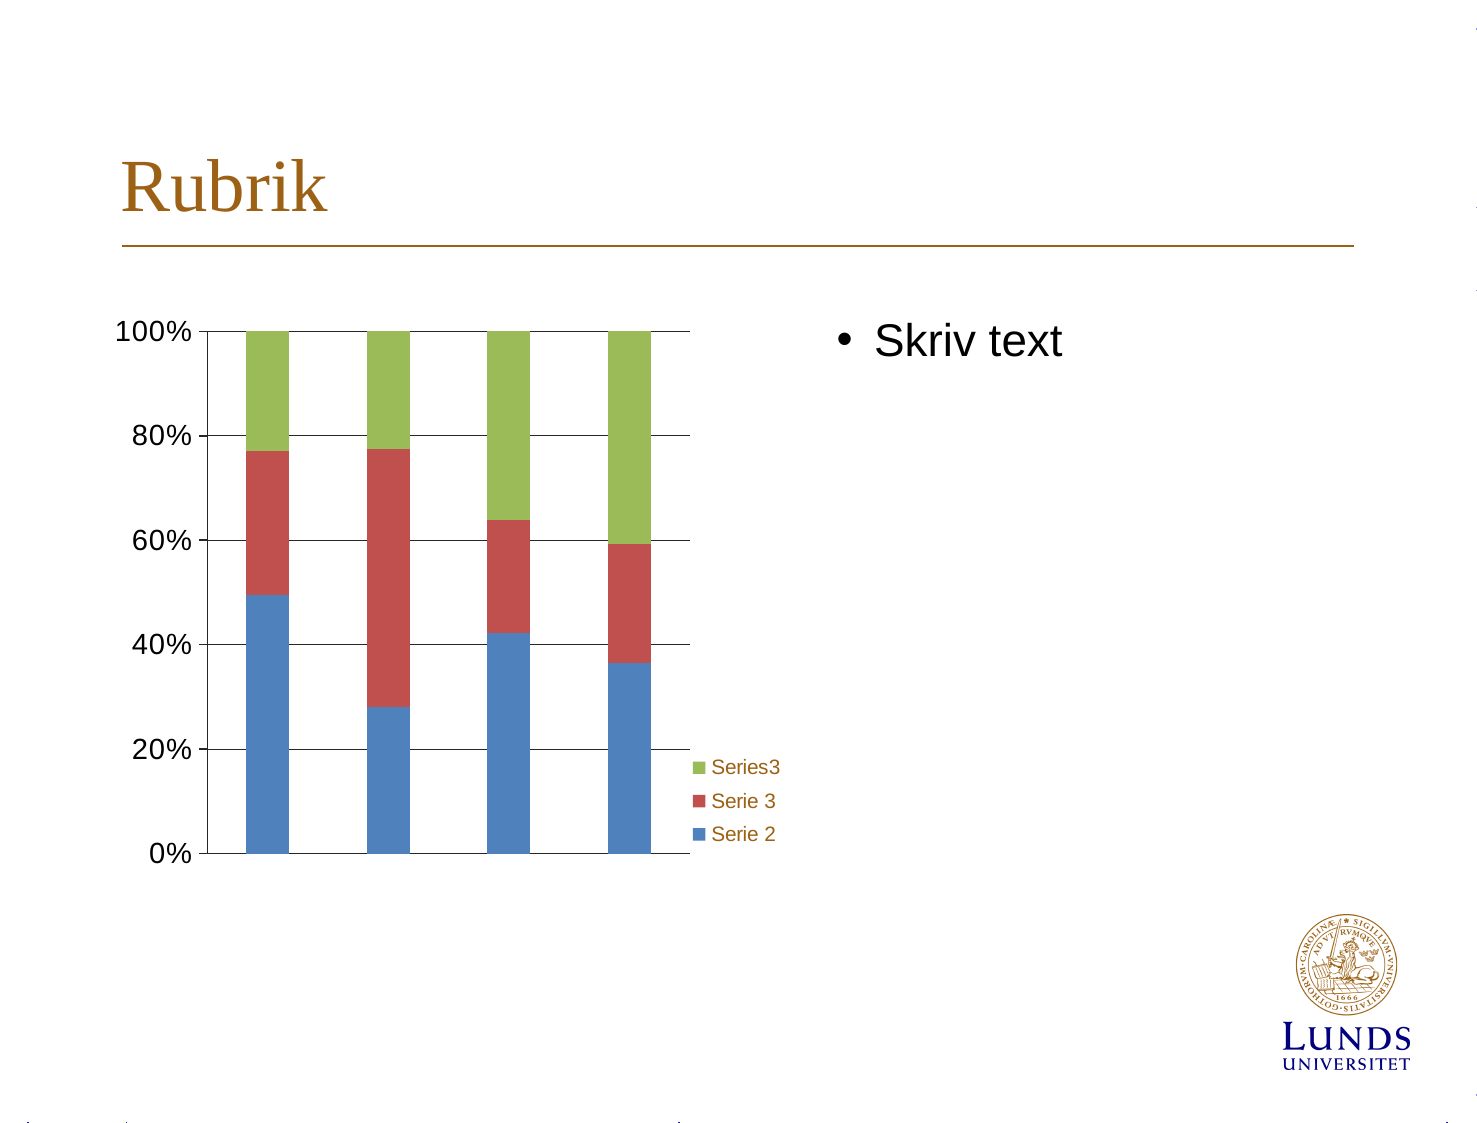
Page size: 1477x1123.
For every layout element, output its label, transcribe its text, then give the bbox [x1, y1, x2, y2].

chart [100, 303, 818, 882]
picture [1283, 914, 1410, 1070]
title Rubrik [105, 46, 1354, 234]
list Skriv text [821, 303, 1356, 882]
